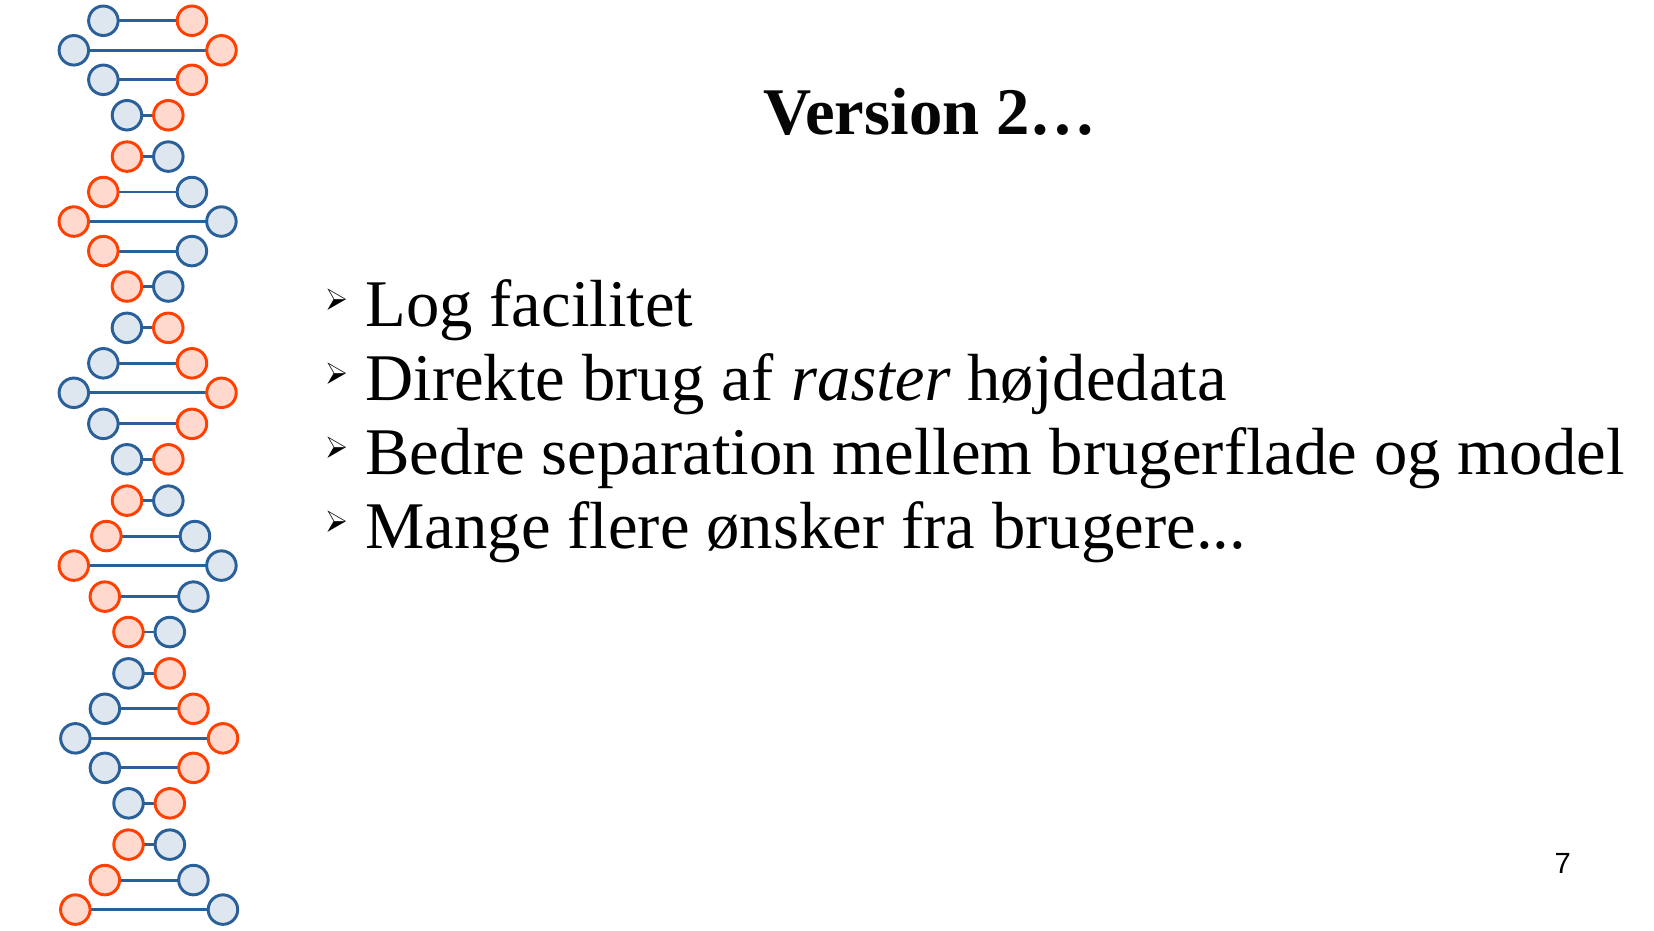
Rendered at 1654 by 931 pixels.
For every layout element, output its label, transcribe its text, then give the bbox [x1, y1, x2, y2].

subtitle Log facilitet Direkte brug af raster højdedata Bedre separation mellem brugerflade og model Mange flere ønsker fra brugere... [324, 145, 1654, 685]
title Version 2… [265, 35, 1595, 189]
